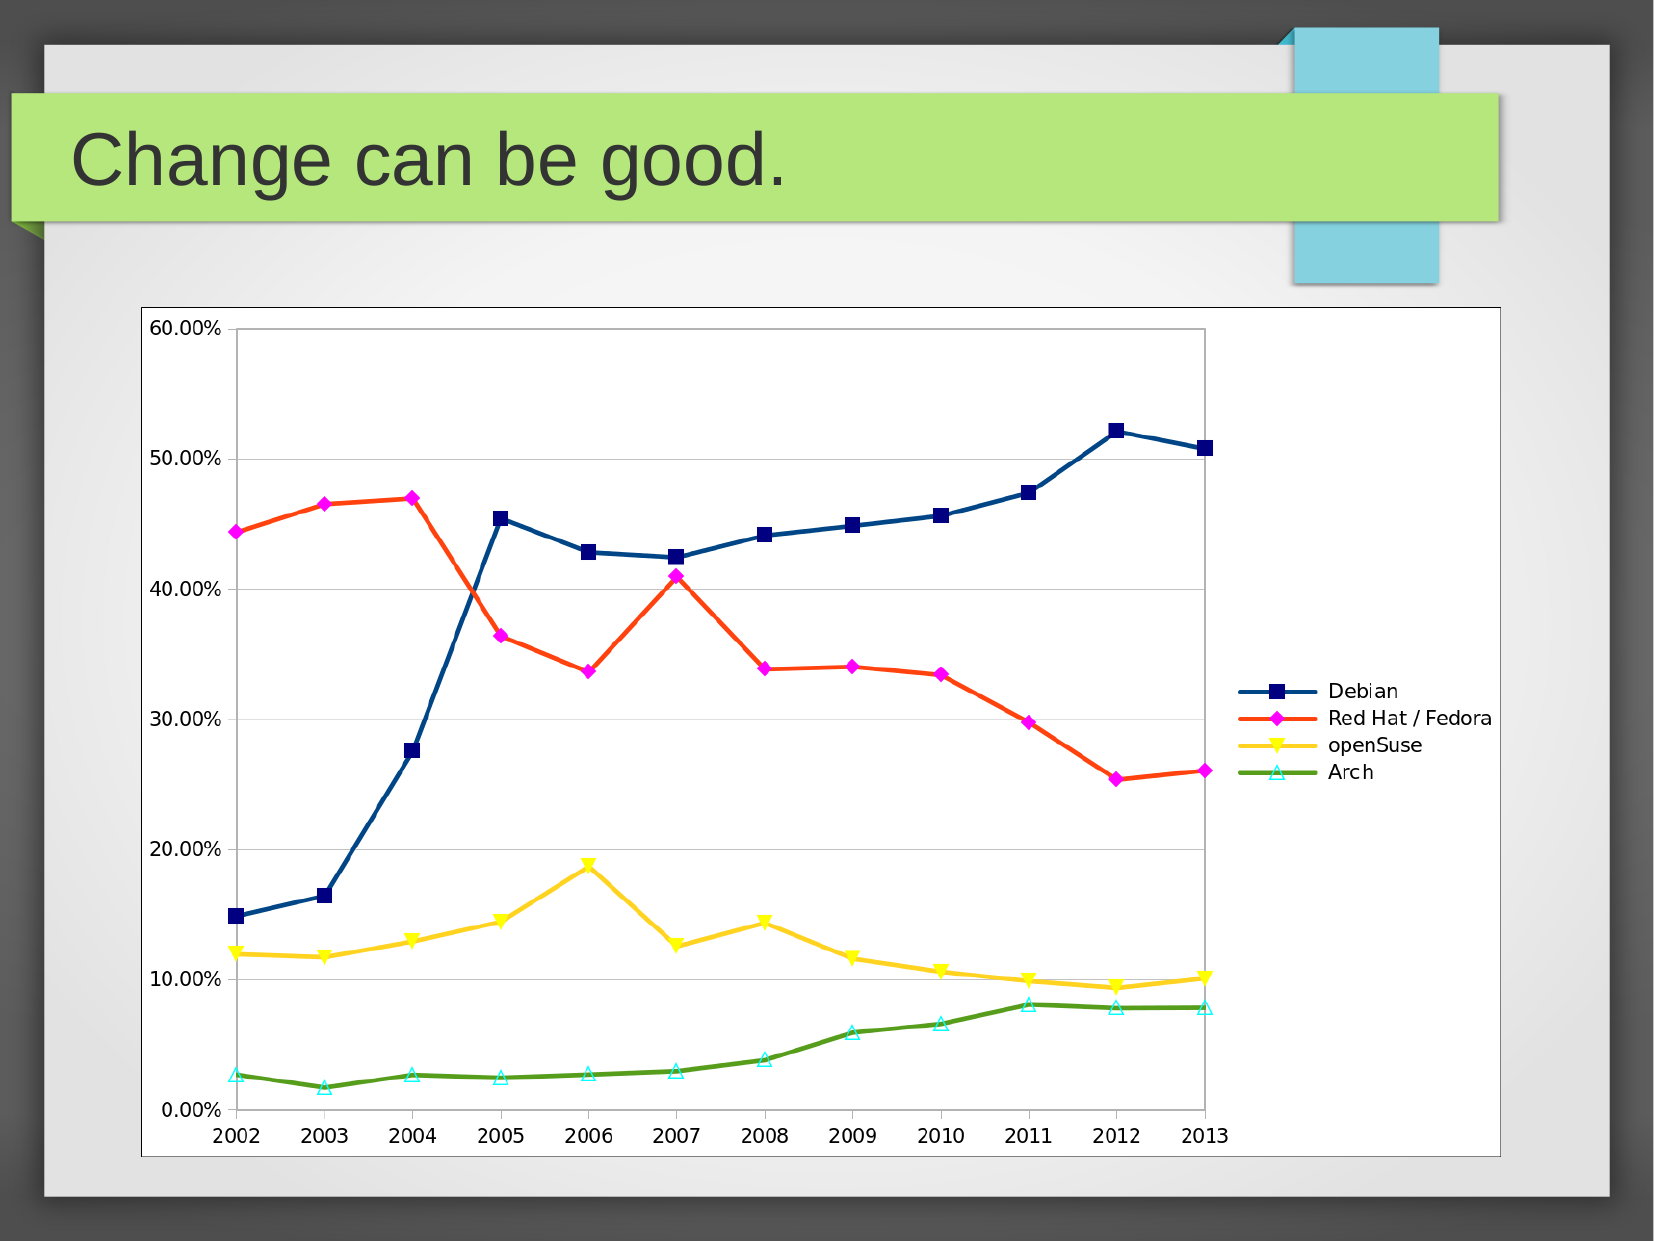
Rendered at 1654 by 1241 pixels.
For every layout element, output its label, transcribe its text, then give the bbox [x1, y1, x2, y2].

title Change can be good. [70, 106, 1229, 213]
picture [0, 0, 1654, 1241]
